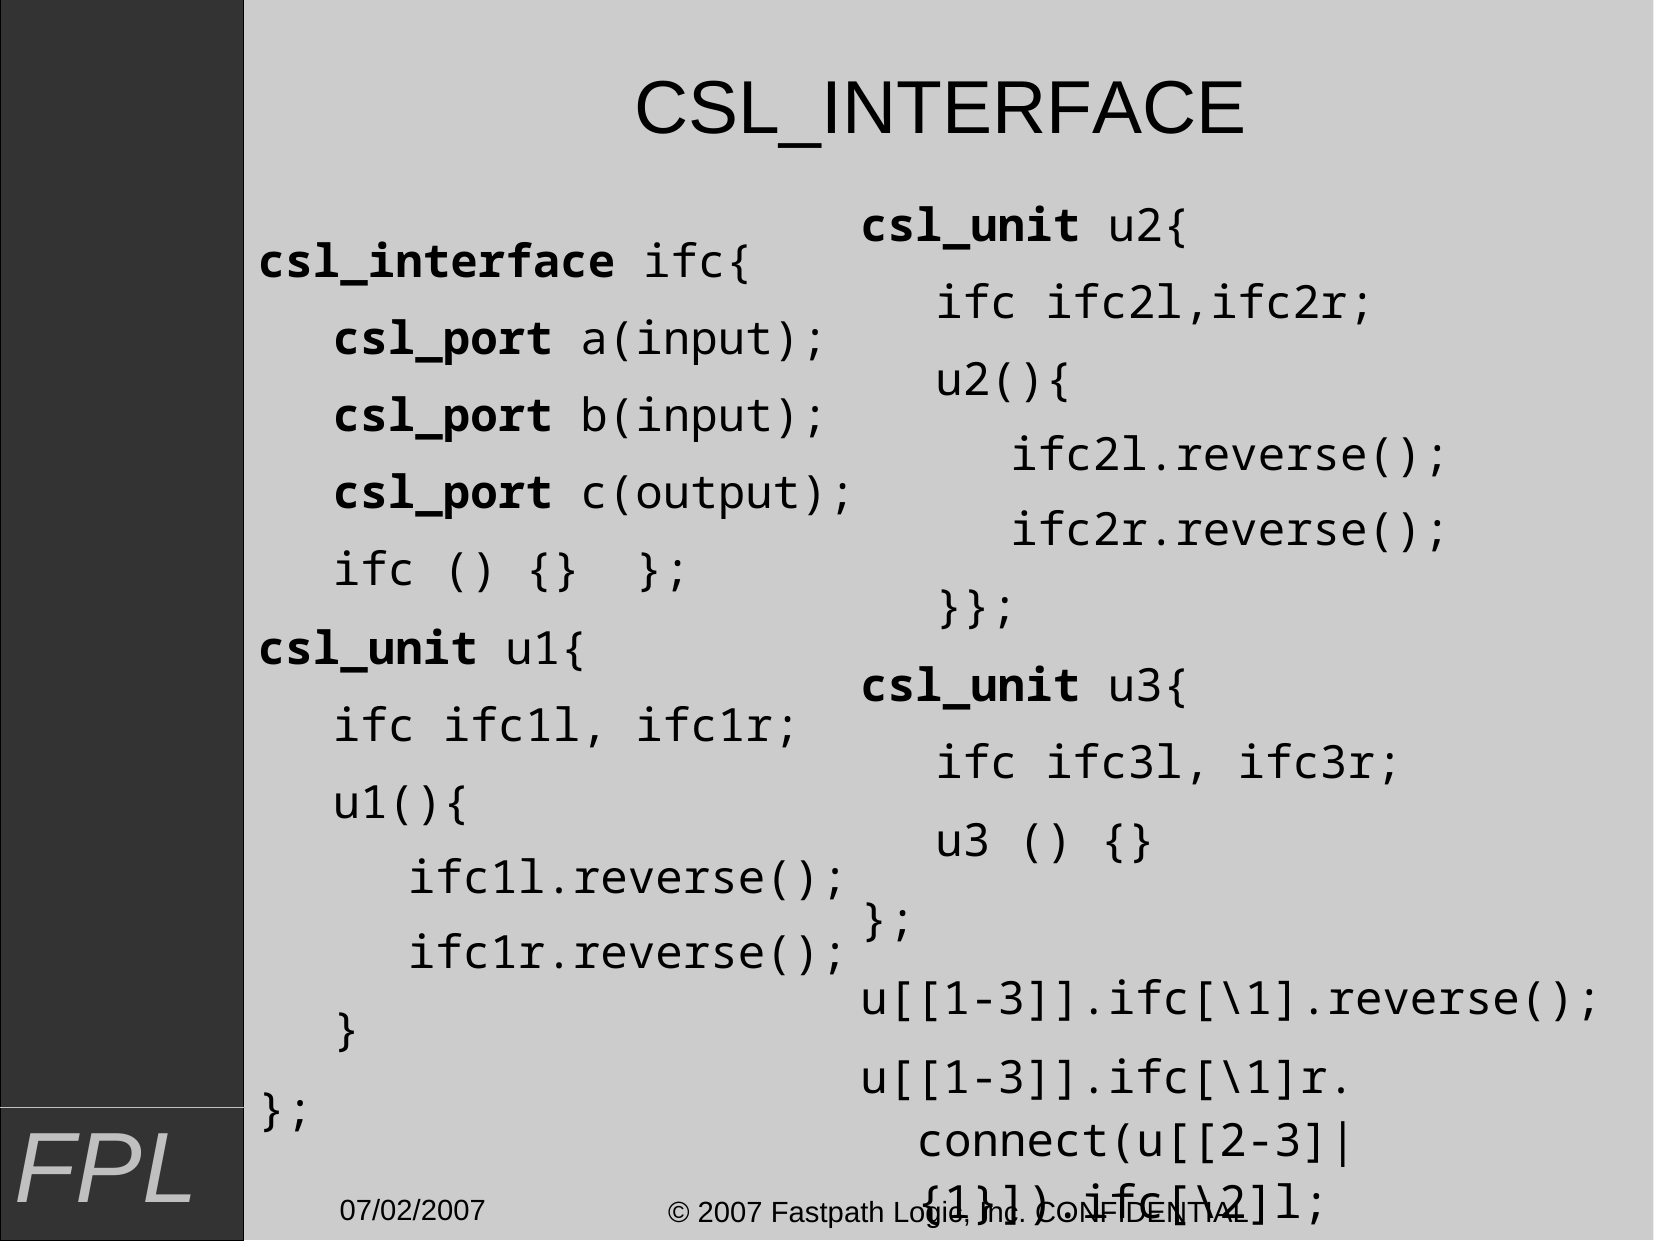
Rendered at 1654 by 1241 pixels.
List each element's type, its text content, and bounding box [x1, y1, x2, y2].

list csl_unit u2{ ifc ifc2l,ifc2r; u2(){ ifc2l.reverse(); ifc2r.reverse(); }}; csl_unit u3{ ifc ifc3l, ifc3r; u3 () {} }; u[[1-3]].ifc[\1].reverse(); u[[1-3]].ifc[\1]r. connect(u[[2-3]|{1}]).ifc[\2]l; [860, 192, 1654, 1090]
list csl_interface ifc{ csl_port a(input); csl_port b(input); csl_port c(output); ifc () {} }; csl_unit u1{ ifc ifc1l, ifc1r; u1(){ ifc1l.reverse(); ifc1r.reverse(); } }; [258, 228, 961, 1140]
title CSL_INTERFACE [389, 0, 1492, 216]
